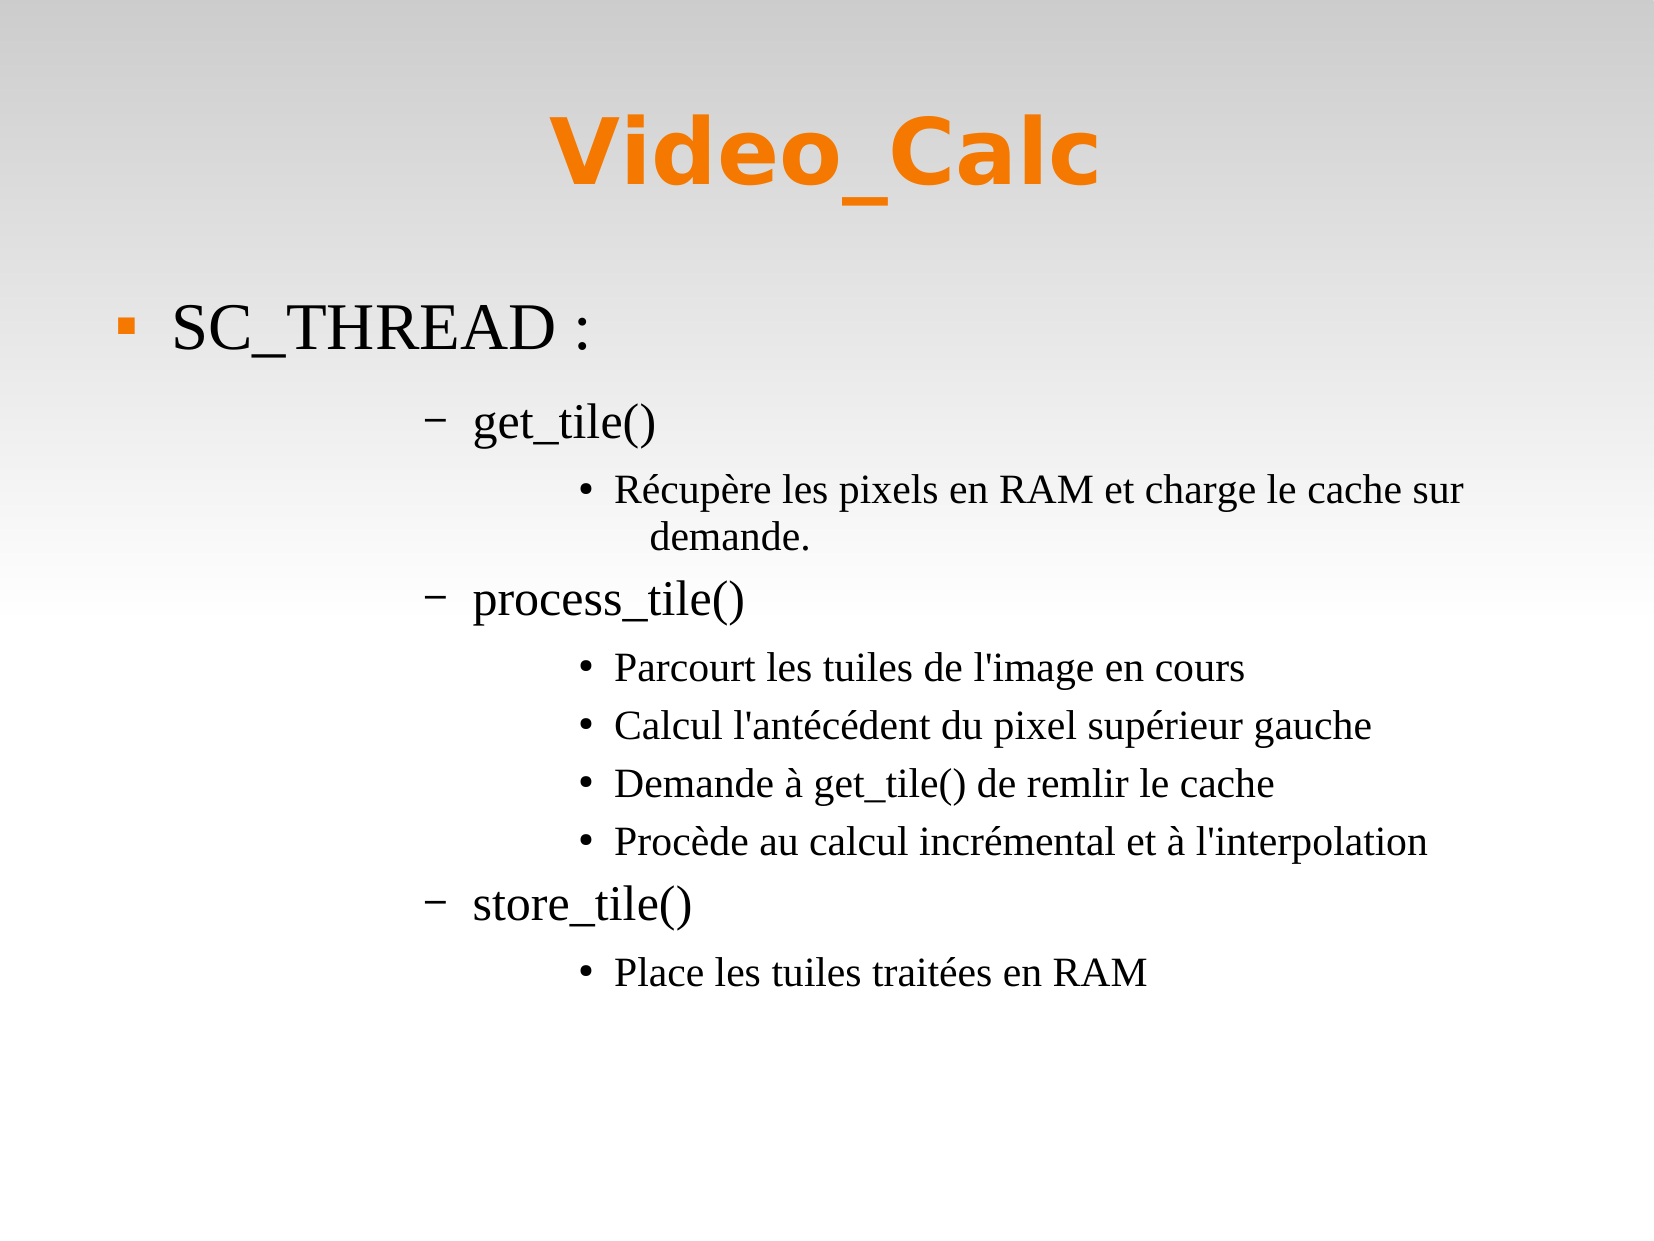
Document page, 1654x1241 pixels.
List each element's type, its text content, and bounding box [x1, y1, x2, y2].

list SC_THREAD : get_tile() Récupère les pixels en RAM et charge le cache sur demande. process_tile() Parcourt les tuiles de l'image en cours Calcul l'antécédent du pixel supérieur gauche Demande à get_tile() de remlir le cache Procède au calcul incrémental et à l'interpolation store_tile() Place les tuiles traitées en RAM [82, 290, 1571, 1235]
title Video_Calc [82, 49, 1571, 257]
